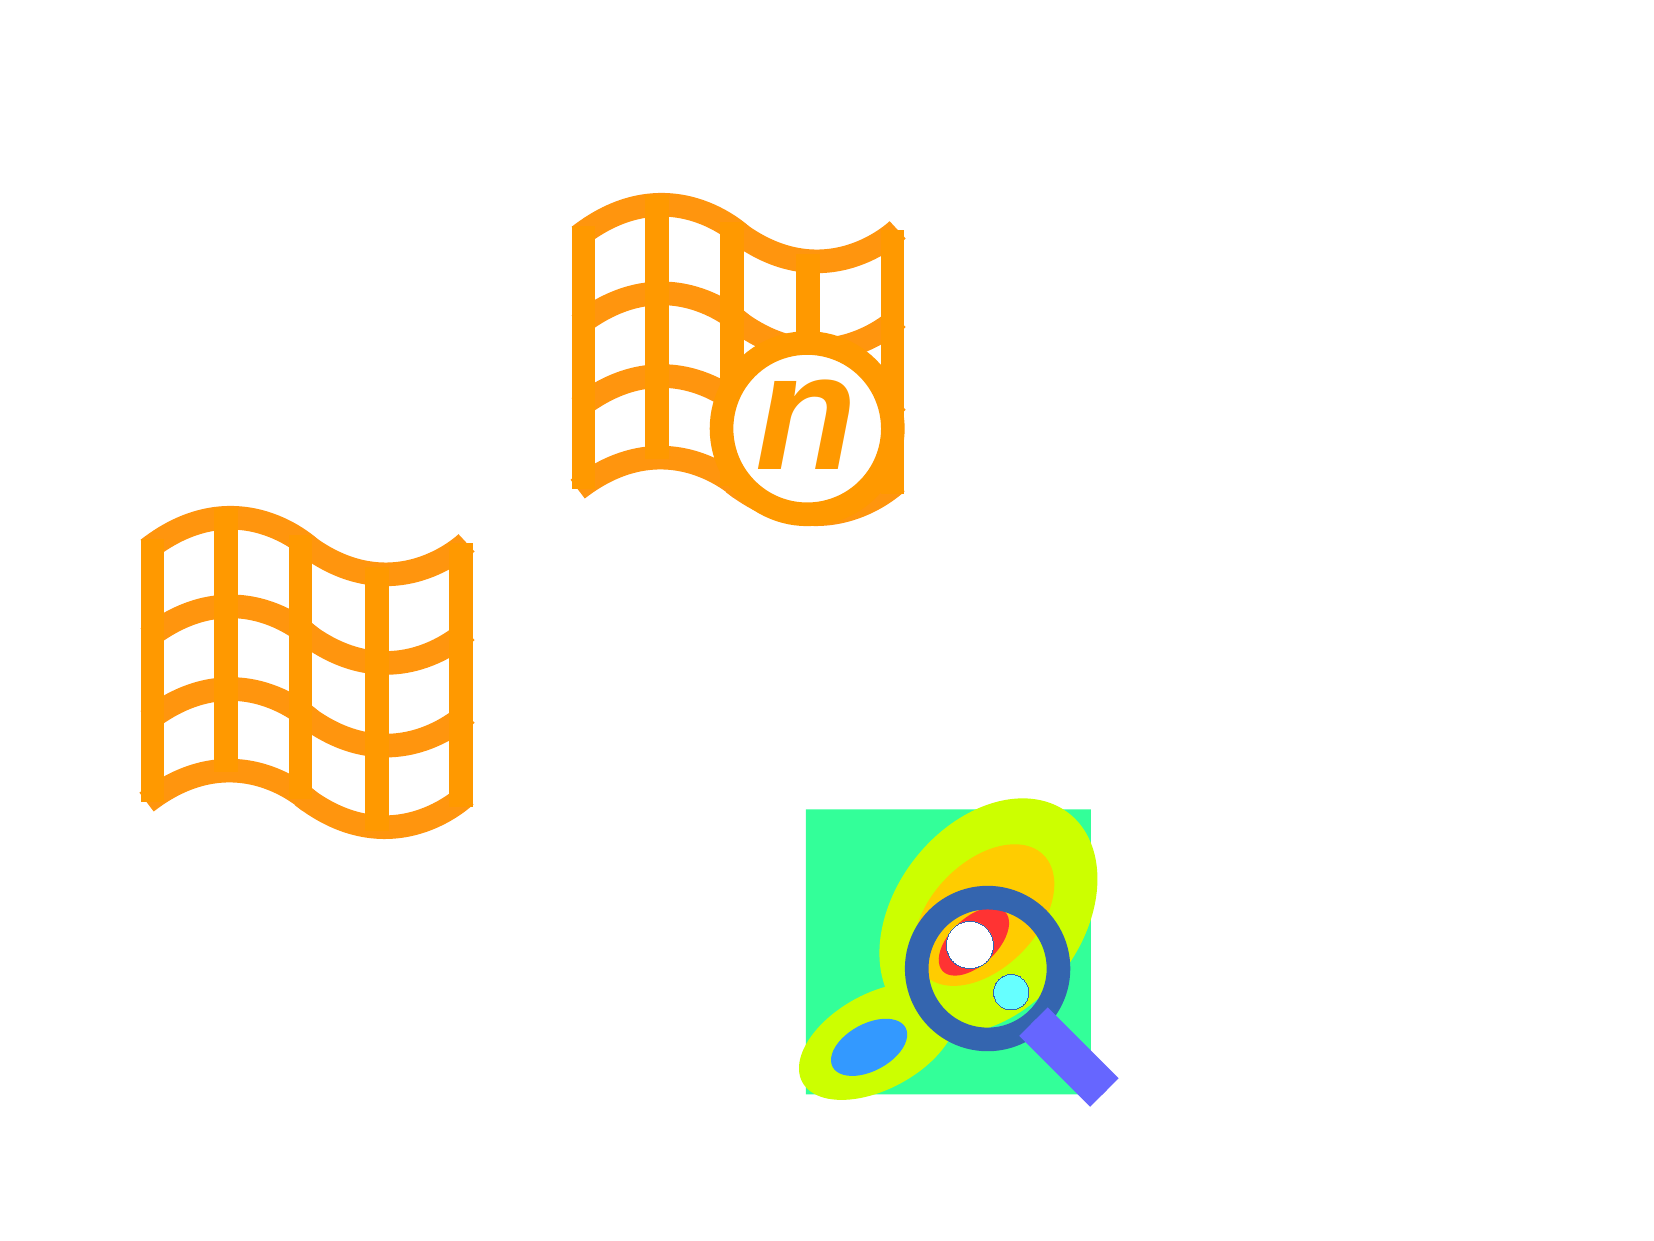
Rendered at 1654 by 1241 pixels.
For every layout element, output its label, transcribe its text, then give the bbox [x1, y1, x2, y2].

text_box n [720, 325, 892, 498]
text_box [929, 910, 1046, 1027]
text_box [799, 798, 1098, 1100]
text_box [721, 416, 893, 515]
